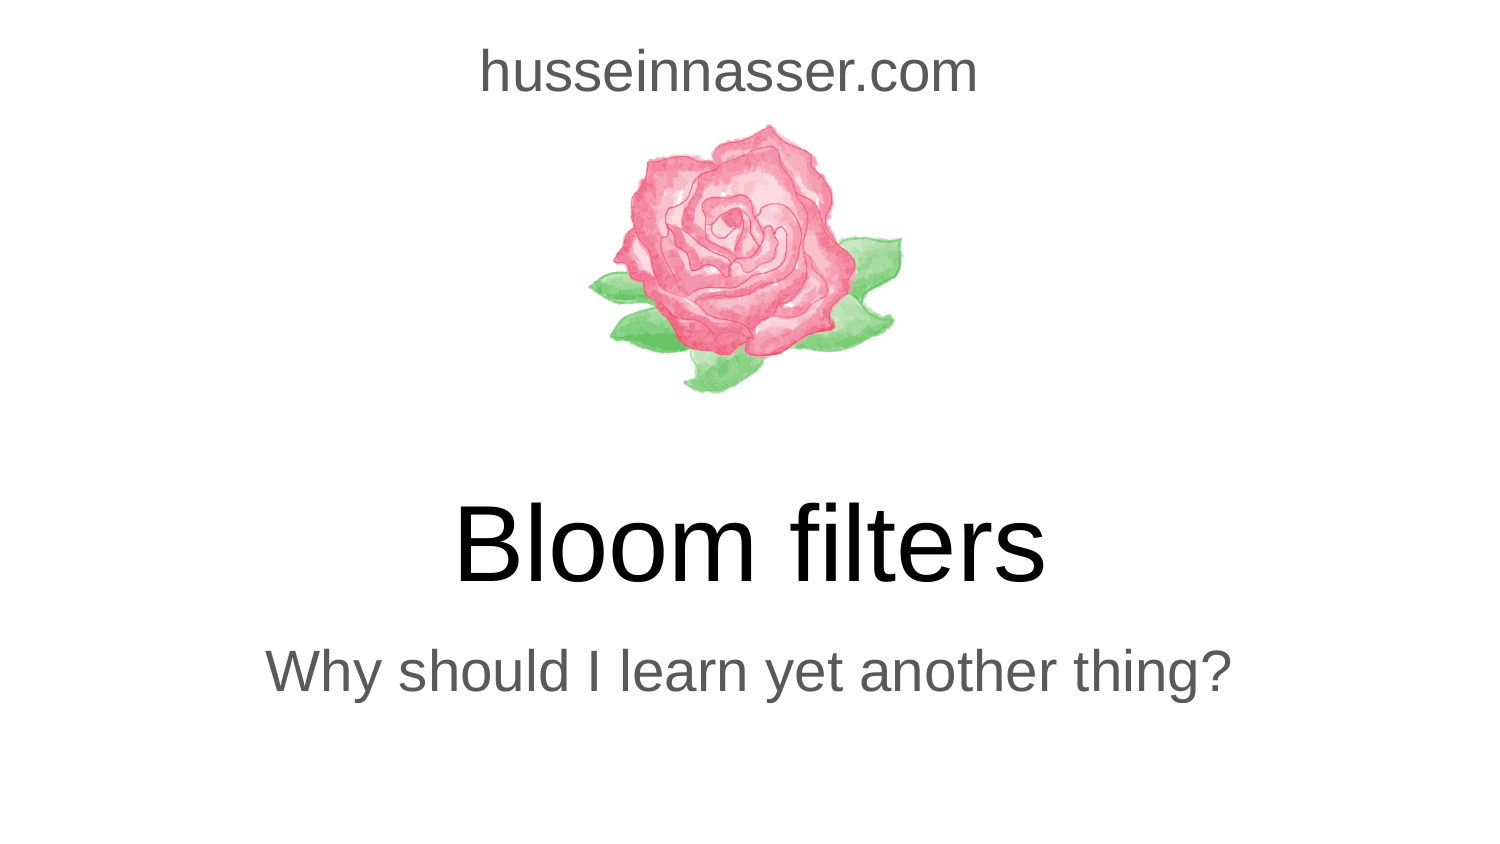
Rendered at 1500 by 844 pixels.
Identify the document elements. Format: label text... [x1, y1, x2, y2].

title Bloom filters [94, 338, 1406, 618]
picture [572, 206, 928, 399]
subtitle husseinnasser.com [31, 18, 1429, 206]
subtitle Why should I learn yet another thing? [51, 618, 1449, 807]
